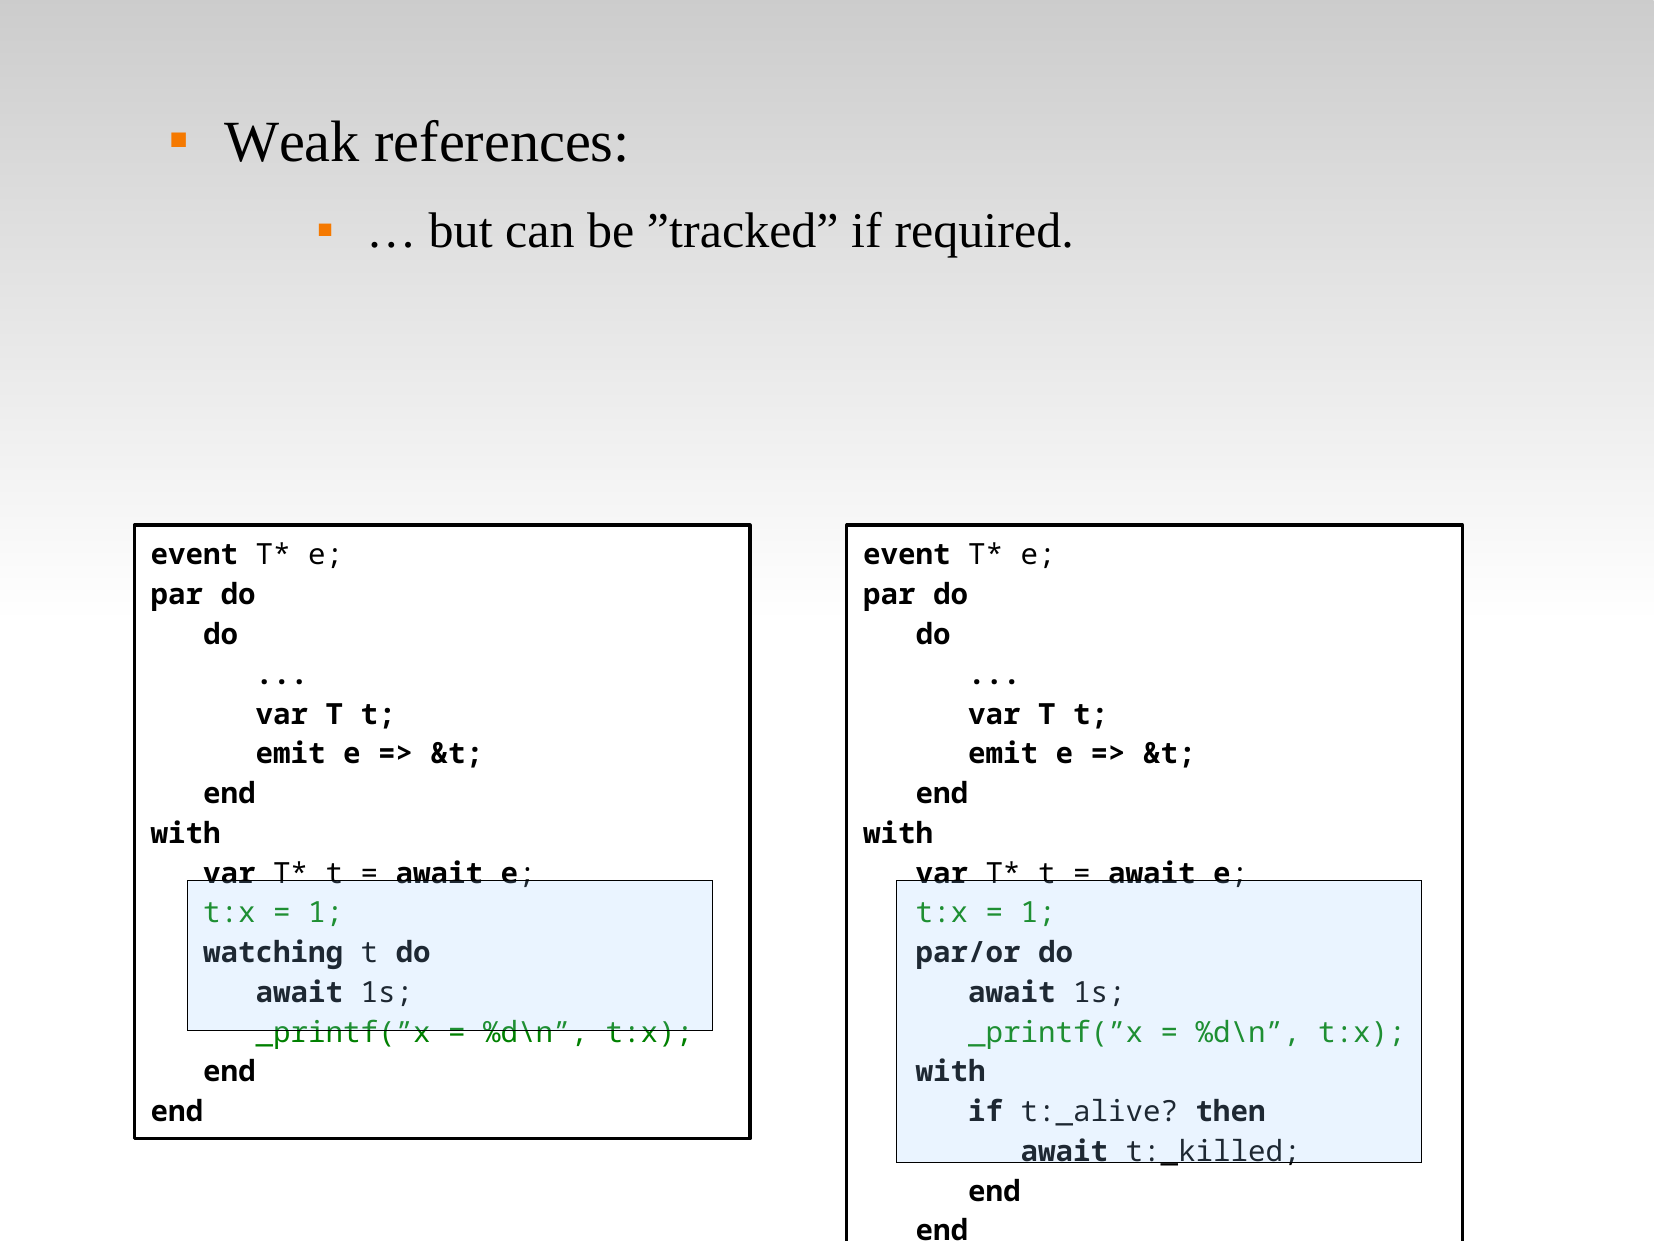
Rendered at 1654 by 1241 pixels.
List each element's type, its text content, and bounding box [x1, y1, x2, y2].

text_box [187, 880, 713, 1031]
text_box event T* e; par do do ... var T t; emit e => &t; end with var T* t = await e; t:x = 1; par/or do await 1s; _printf(”x = %d\n”, t:x); with if t:_alive? then await t:_killed; end end end [846, 525, 1463, 1207]
text_box event T* e; par do do ... var T t; emit e => &t; end with var T* t = await e; t:x = 1; watching t do await 1s; _printf(”x = %d\n”, t:x); end end [134, 525, 751, 1067]
list Weak references: … but can be ”tracked” if required. [82, 109, 1571, 807]
text_box [896, 880, 1422, 1163]
